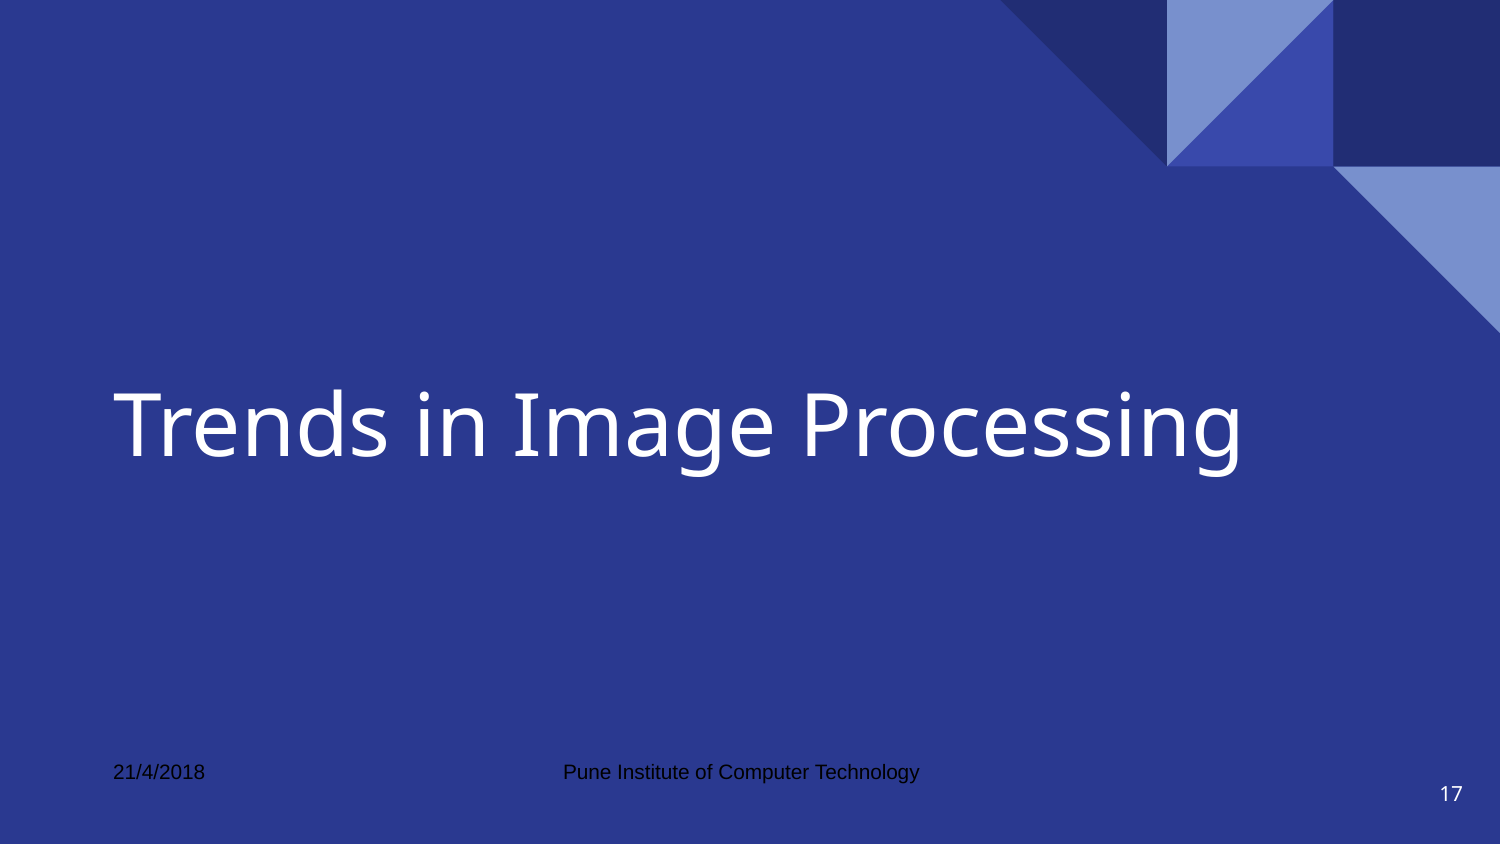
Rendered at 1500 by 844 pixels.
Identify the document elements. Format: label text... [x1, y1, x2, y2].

slide_number <number> [1387, 762, 1478, 828]
title Trends in Image Processing [98, 353, 1447, 491]
